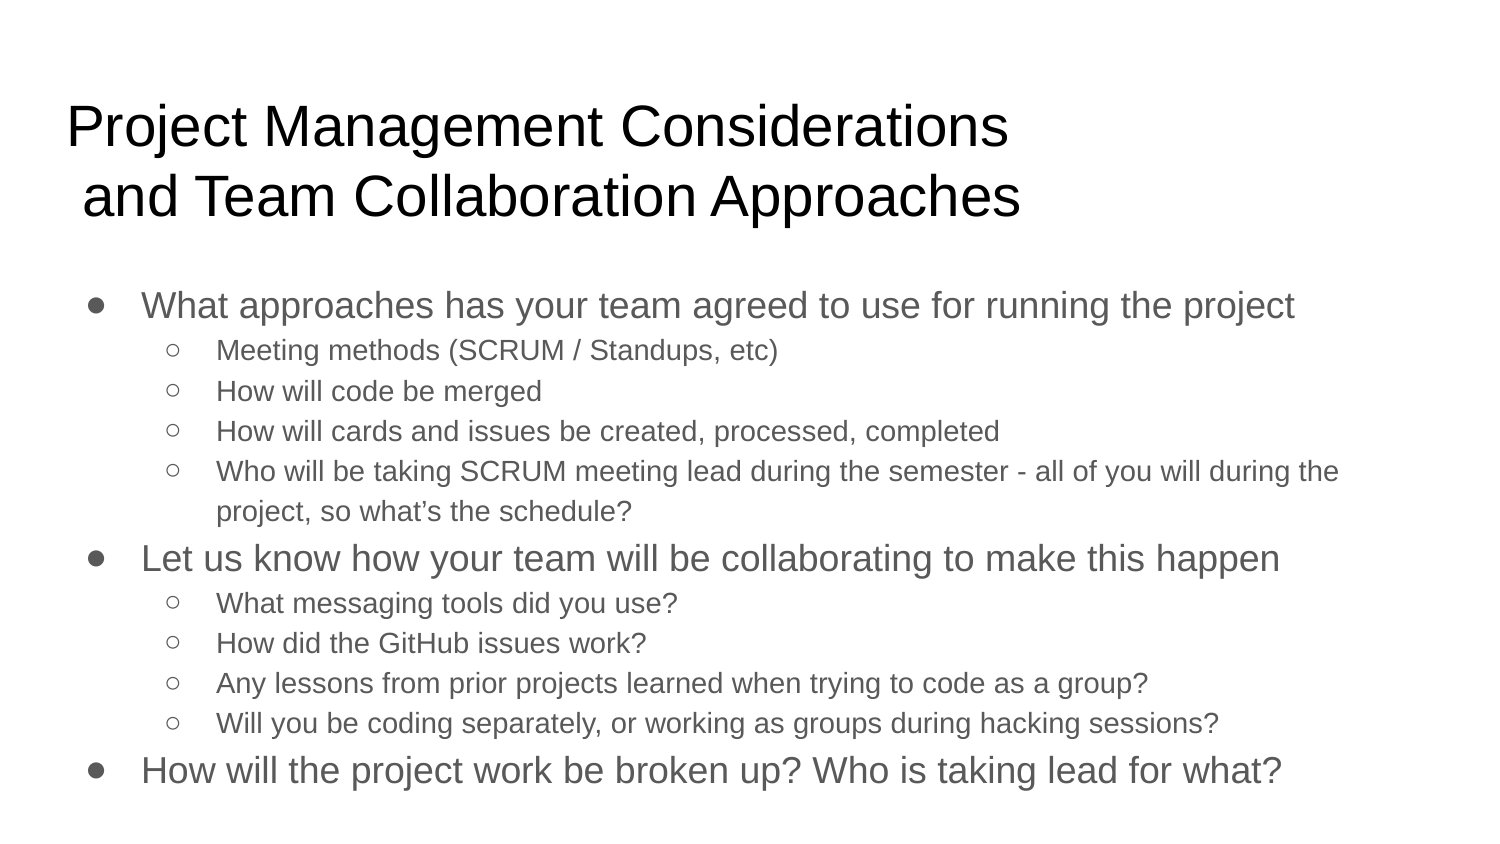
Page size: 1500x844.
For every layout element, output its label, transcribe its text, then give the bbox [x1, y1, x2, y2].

title Project Management Considerations and Team Collaboration Approaches [51, 72, 1449, 167]
list What approaches has your team agreed to use for running the project Meeting methods (SCRUM / Standups, etc) How will code be merged How will cards and issues be created, processed, completed Who will be taking SCRUM meeting lead during the semester - all of you will during the project, so what’s the schedule? Let us know how your team will be collaborating to make this happen What messaging tools did you use? How did the GitHub issues work? Any lessons from prior projects learned when trying to code as a group? Will you be coding separately, or working as groups during hacking sessions? How will the project work be broken up? Who is taking lead for what? [51, 259, 1449, 821]
